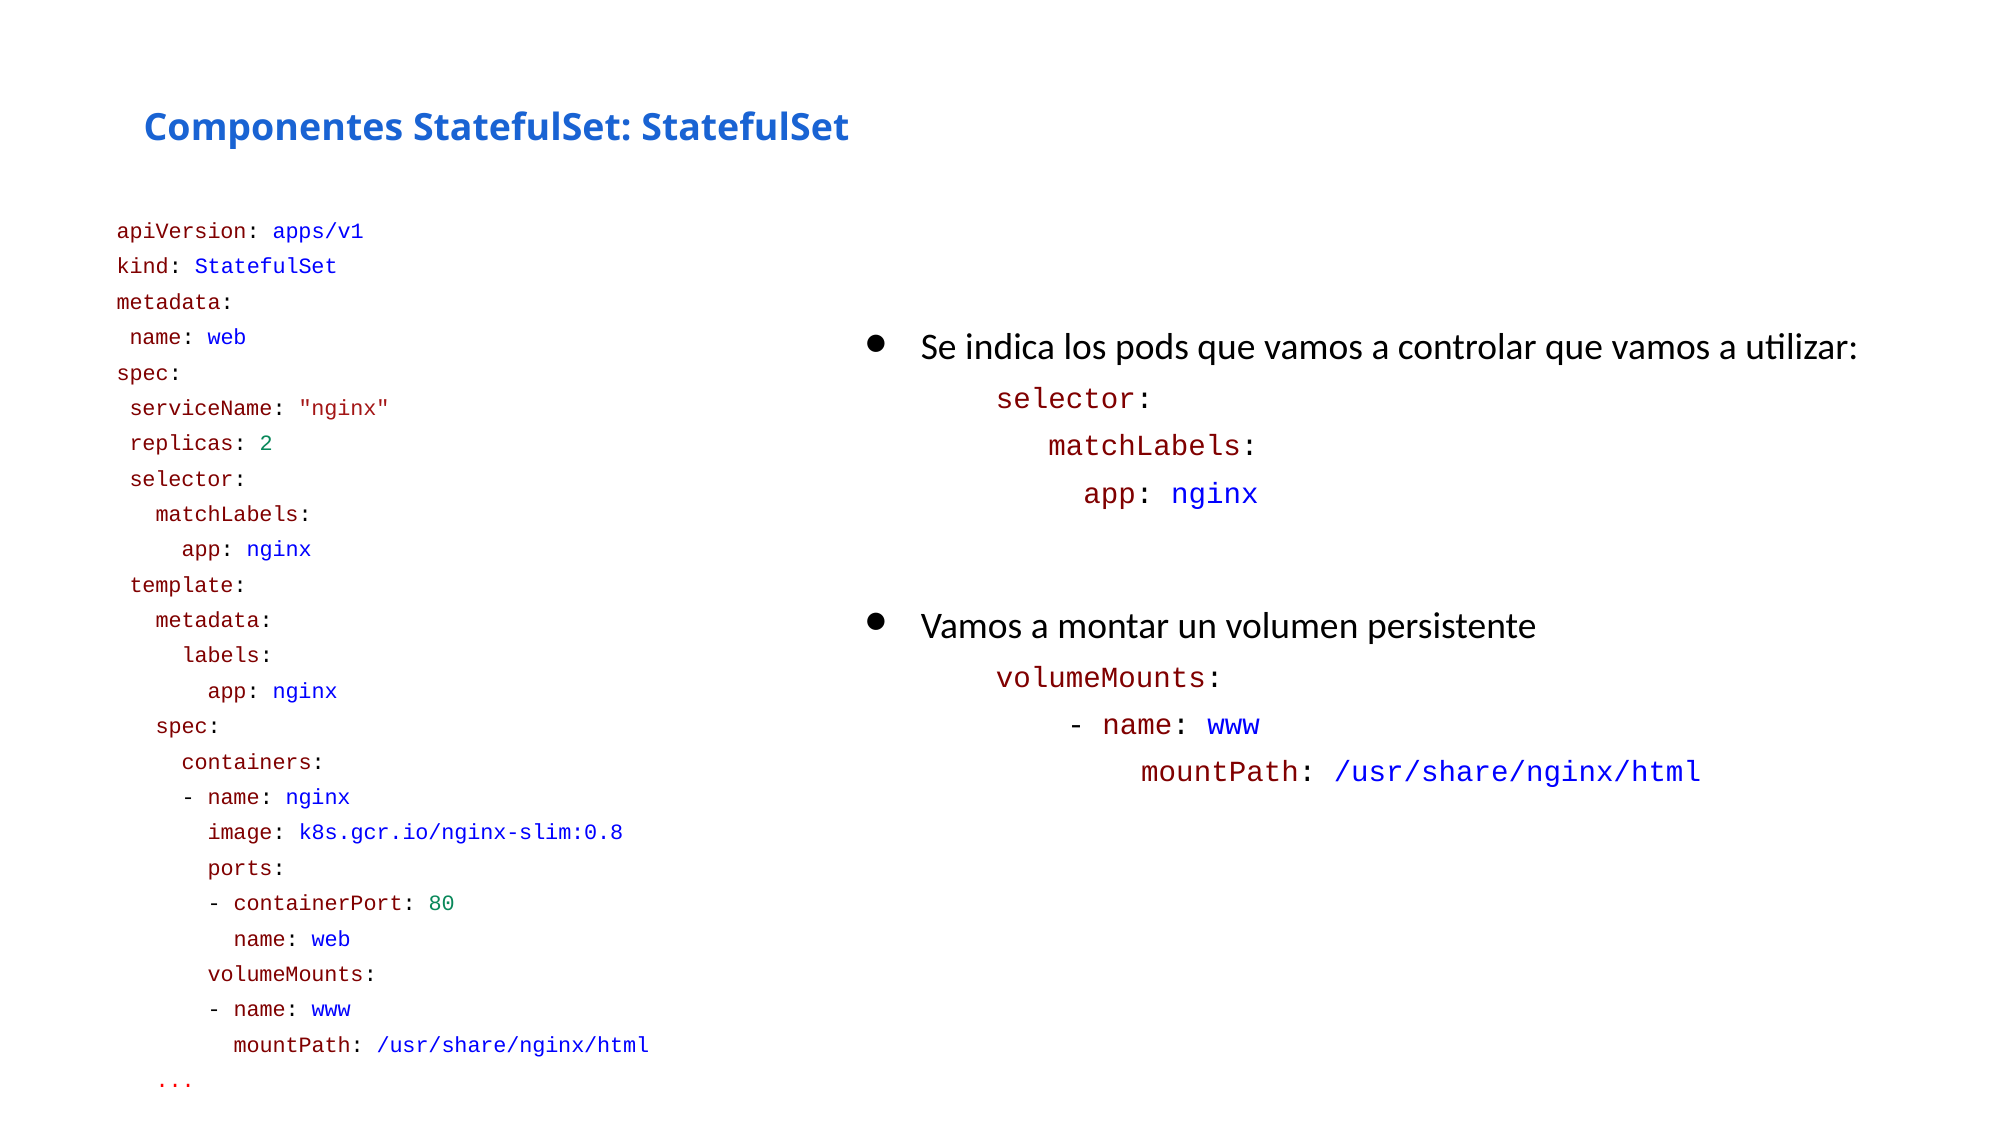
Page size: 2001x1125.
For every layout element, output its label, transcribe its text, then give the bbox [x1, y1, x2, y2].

text_box apiVersion: apps/v1 kind: StatefulSet metadata: name: web spec: serviceName: "nginx" replicas: 2 selector: matchLabels: app: nginx template: metadata: labels: app: nginx spec: containers: - name: nginx image: k8s.gcr.io/nginx-slim:0.8 ports: - containerPort: 80 name: web volumeMounts: - name: www mountPath: /usr/share/nginx/html ... [101, 192, 766, 1008]
text_box Se indica los pods que vamos a controlar que vamos a utilizar: selector: matchLabels: app: nginx Vamos a montar un volumen persistente volumeMounts: - name: www mountPath: /usr/share/nginx/html [830, 269, 1977, 482]
text_box Componentes StatefulSet: StatefulSet [143, 100, 851, 152]
